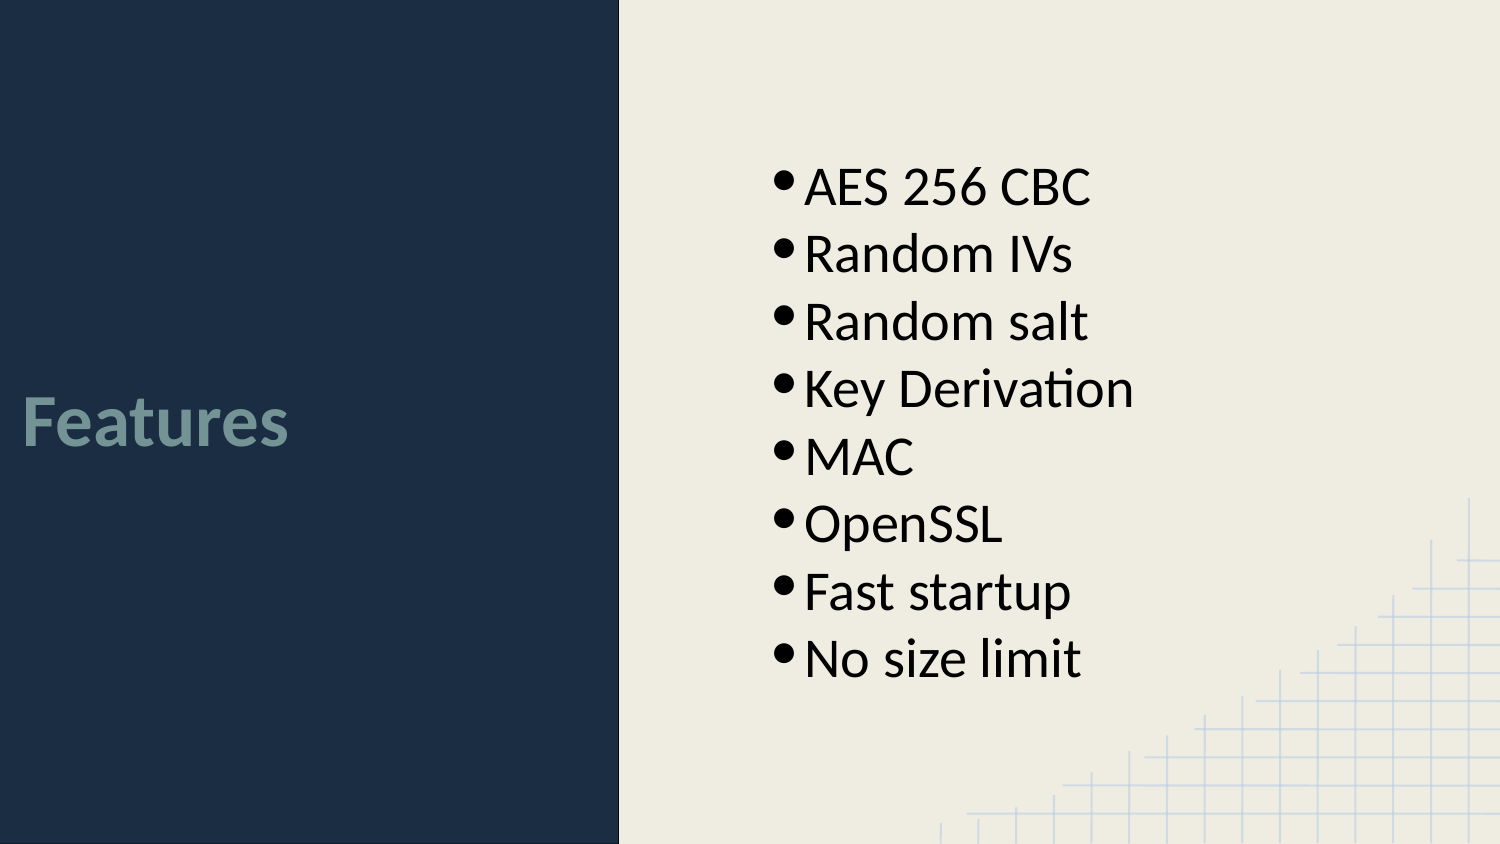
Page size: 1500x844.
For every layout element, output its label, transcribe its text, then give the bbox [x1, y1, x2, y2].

list Features [0, 0, 619, 844]
text_box AES 256 CBC Random IVs Random salt Key Derivation MAC OpenSSL Fast startup No size limit [746, 143, 1430, 701]
